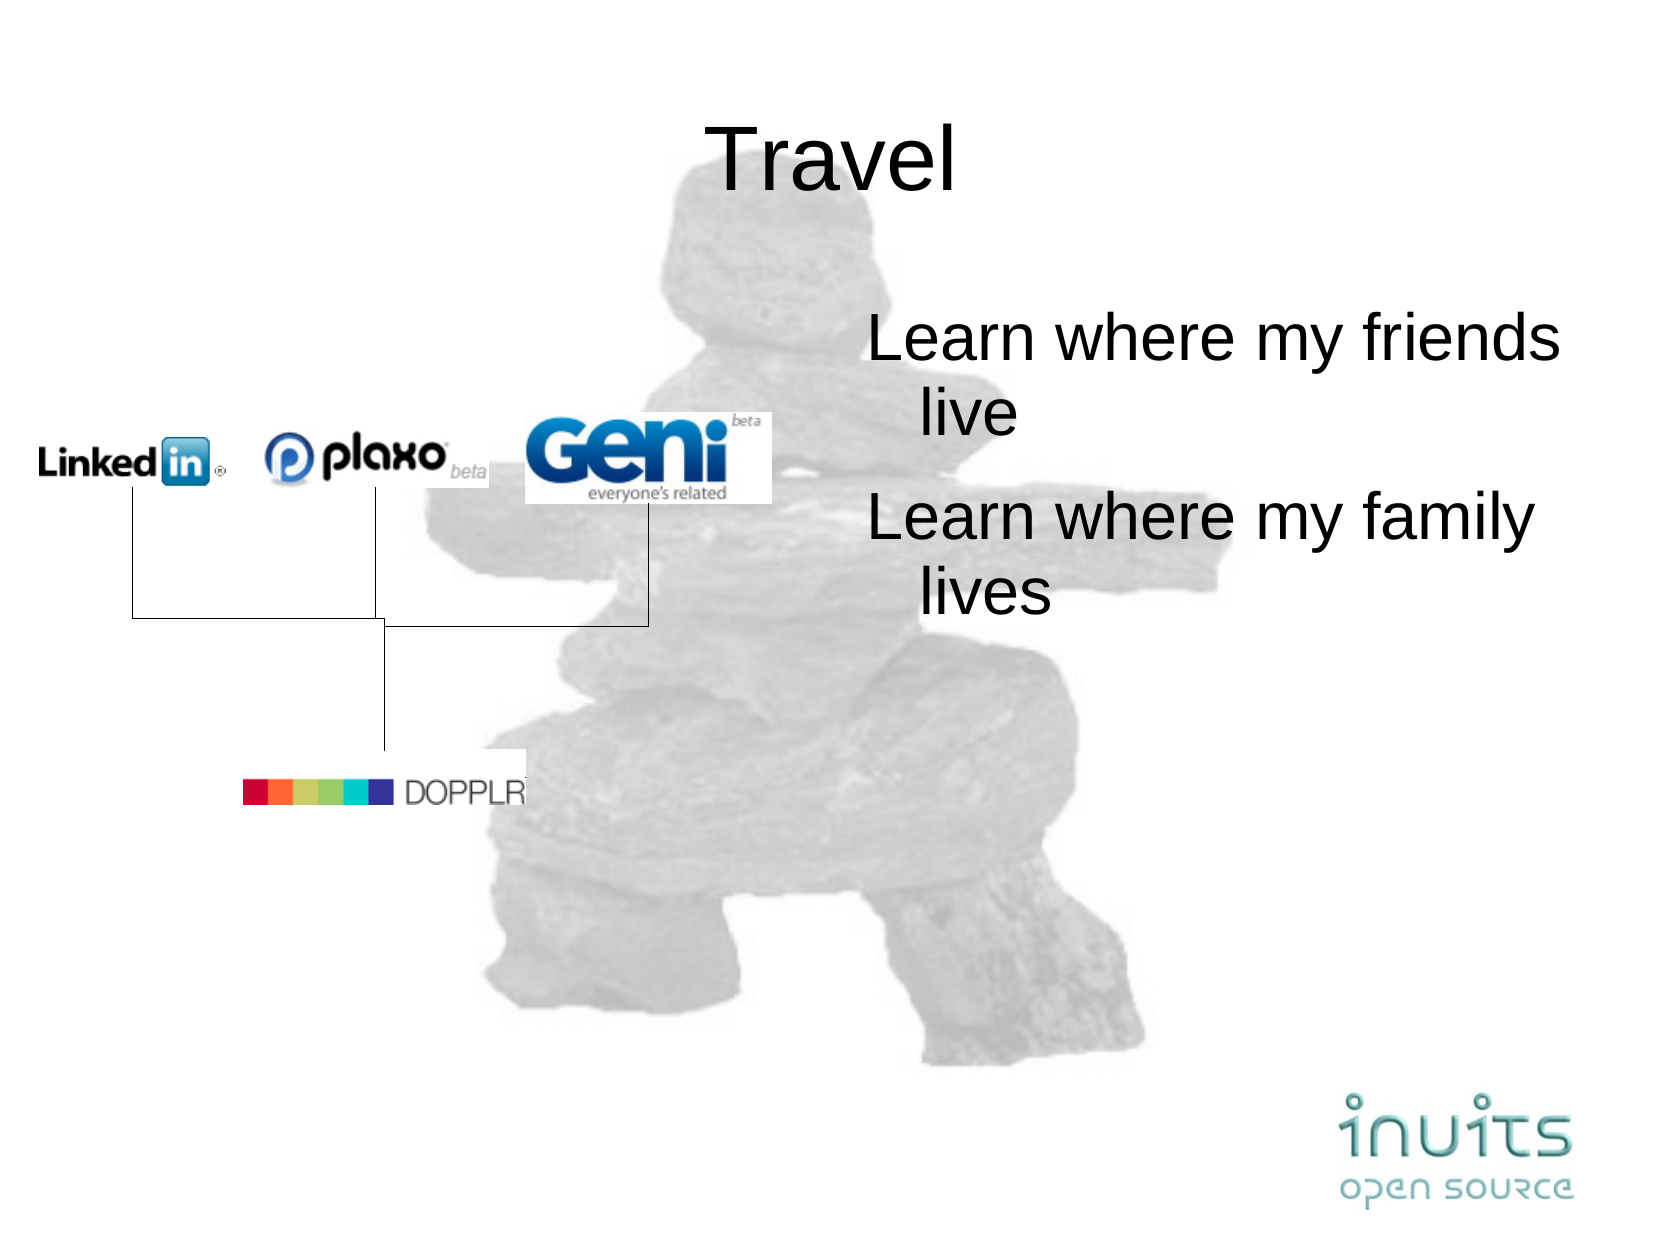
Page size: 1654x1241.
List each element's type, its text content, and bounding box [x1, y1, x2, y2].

picture [39, 437, 226, 488]
title Travel [86, 55, 1576, 263]
picture [1337, 1119, 1576, 1210]
list Learn where my friends live Learn where my family lives [848, 300, 1576, 1119]
picture [243, 263, 1298, 1120]
